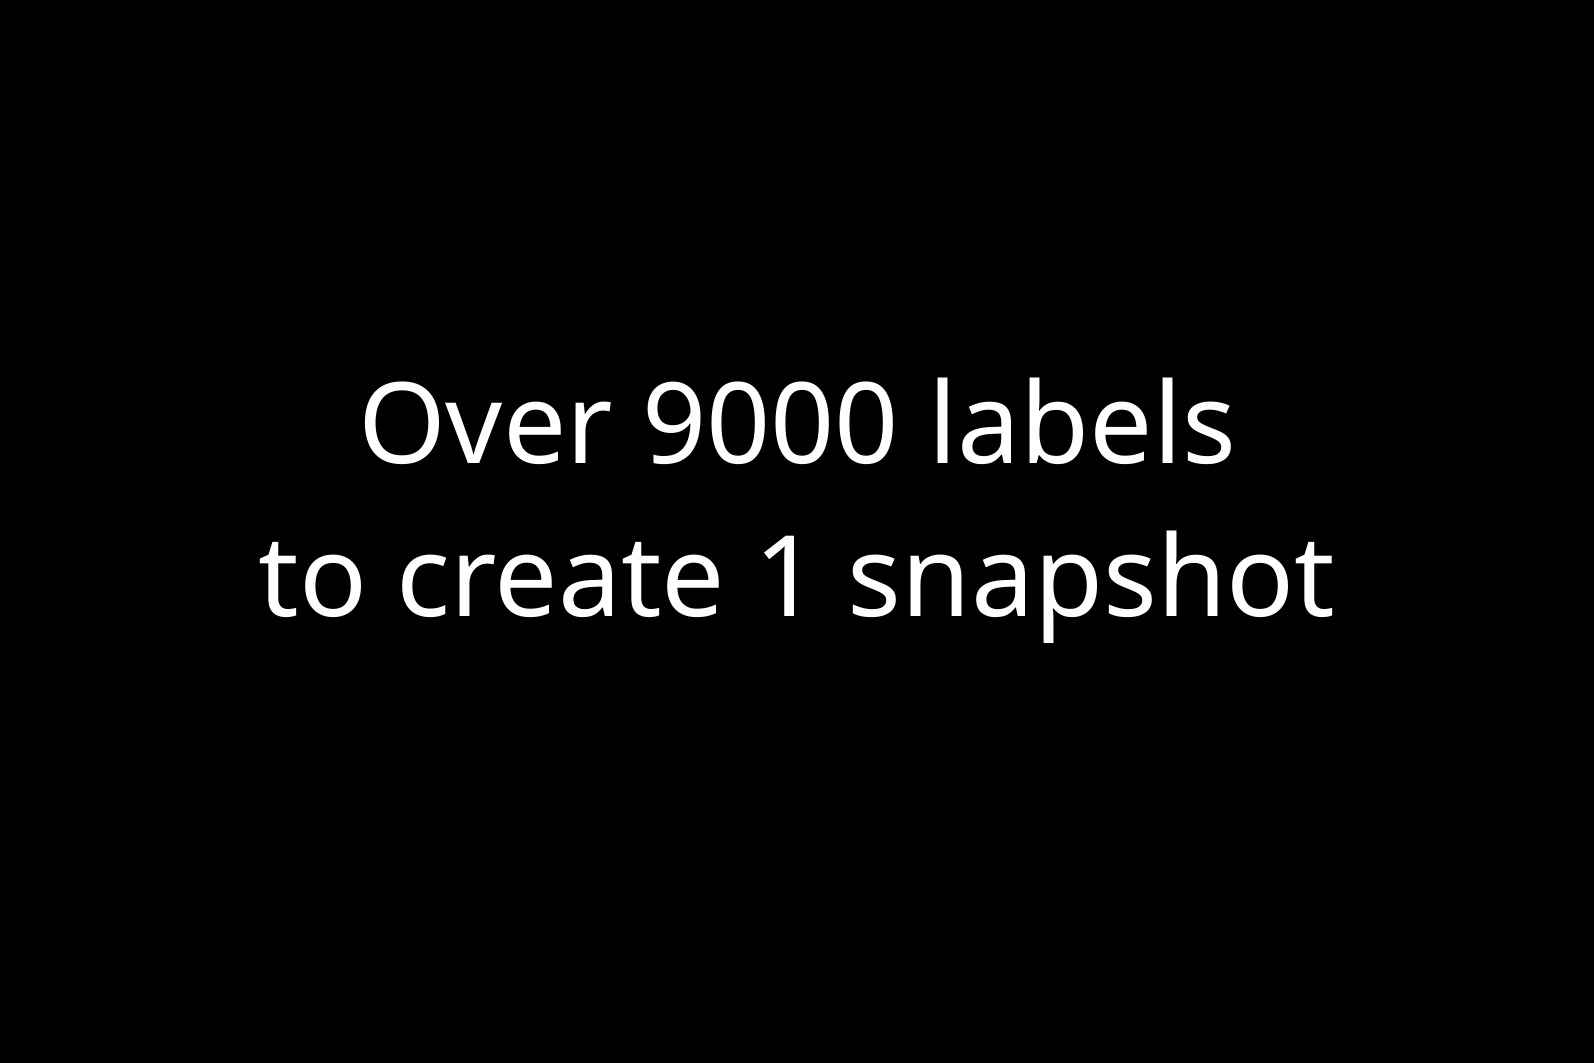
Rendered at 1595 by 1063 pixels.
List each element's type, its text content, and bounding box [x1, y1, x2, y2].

subtitle Over 9000 labels to create 1 snapshot [79, 42, 1515, 951]
